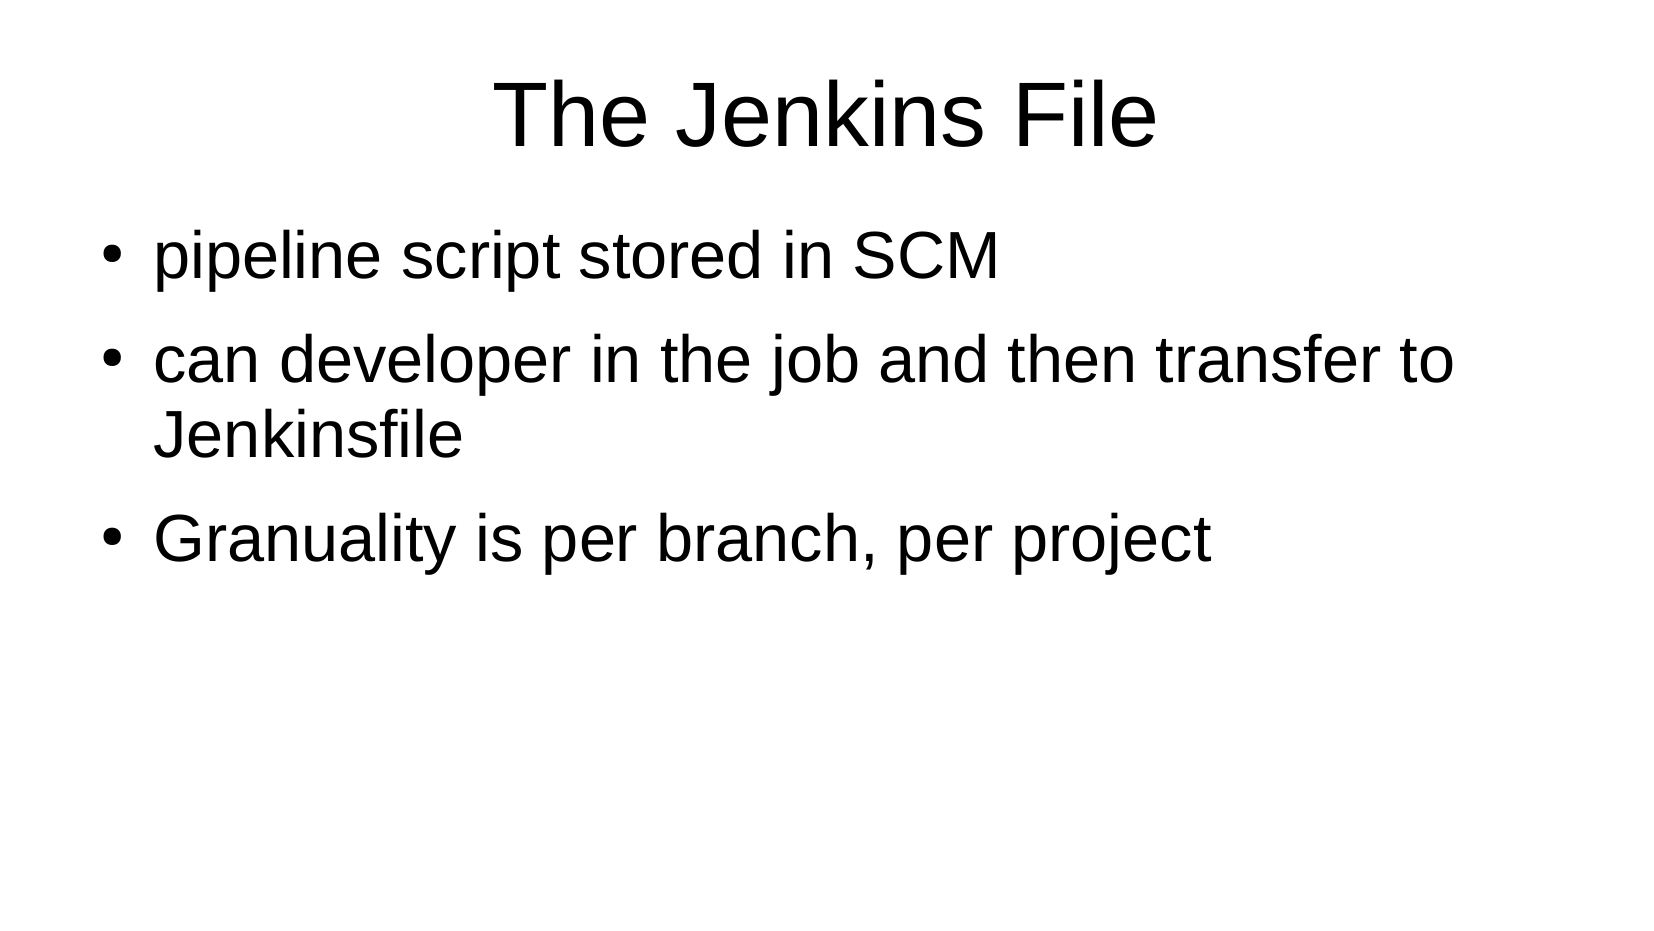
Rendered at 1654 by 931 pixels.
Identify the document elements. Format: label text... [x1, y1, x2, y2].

title The Jenkins File [82, 37, 1571, 193]
list pipeline script stored in SCM can developer in the job and then transfer to Jenkinsfile Granuality is per branch, per project [82, 217, 1571, 758]
